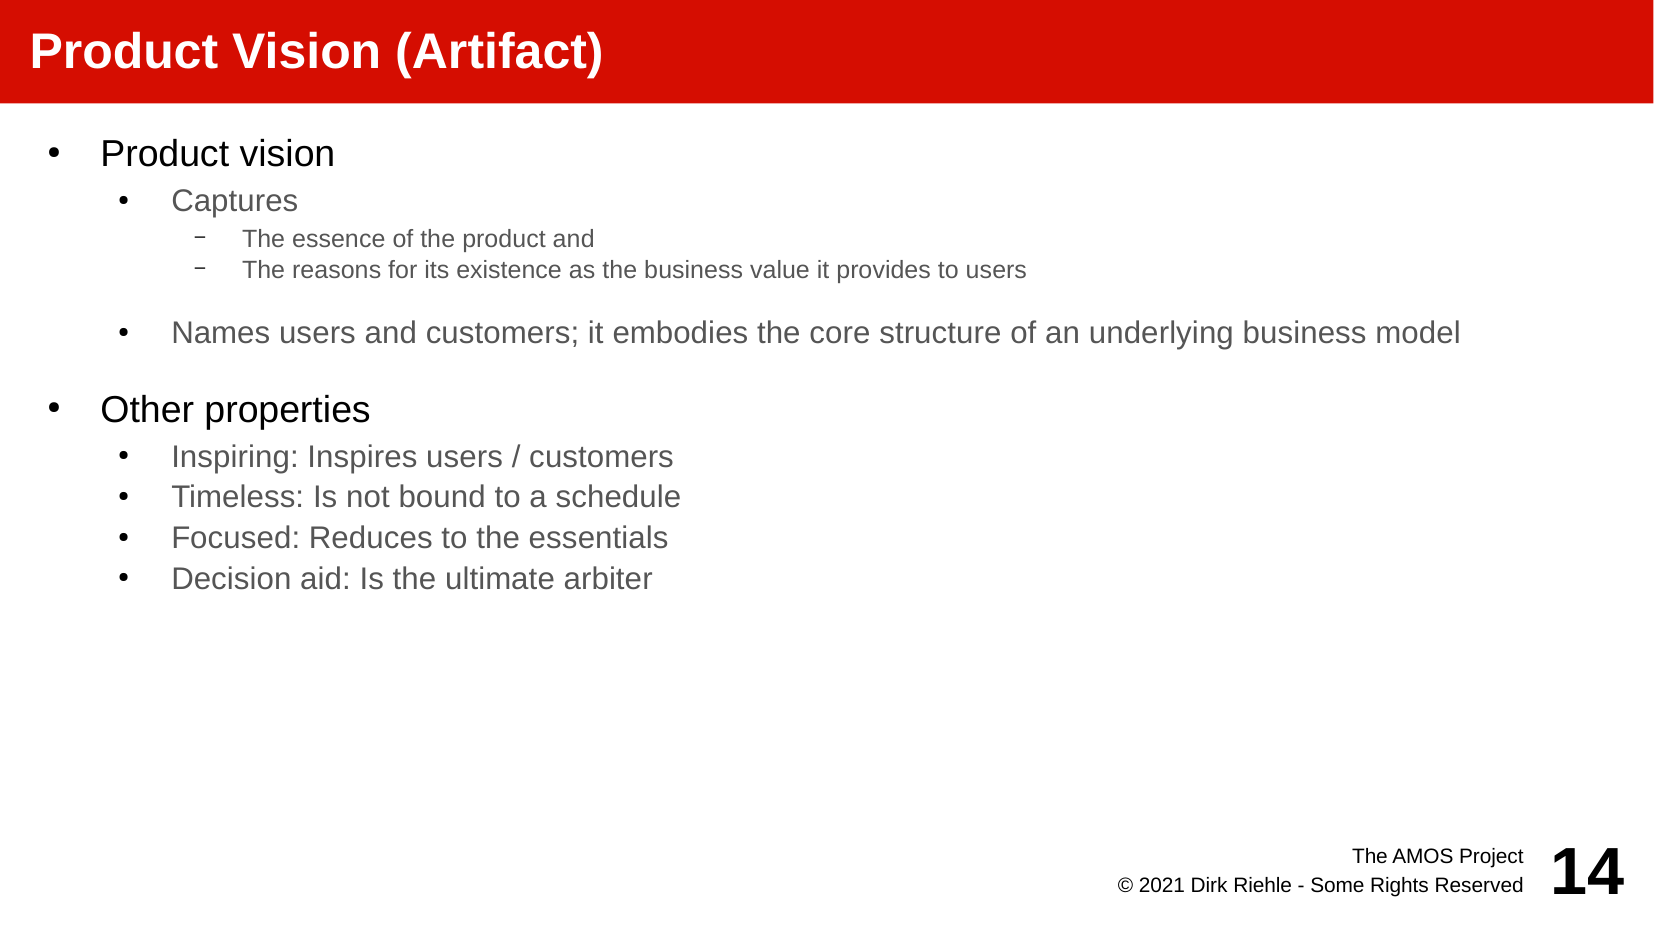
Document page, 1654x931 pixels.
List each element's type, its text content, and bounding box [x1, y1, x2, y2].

title Product Vision (Artifact) [0, 0, 1654, 104]
list Product vision Captures The essence of the product and The reasons for its existence as the business value it provides to users Names users and customers; it embodies the core structure of an underlying business model Other properties Inspiring: Inspires users / customers Timeless: Is not bound to a schedule Focused: Reduces to the essentials Decision aid: Is the ultimate arbiter [29, 132, 1625, 813]
